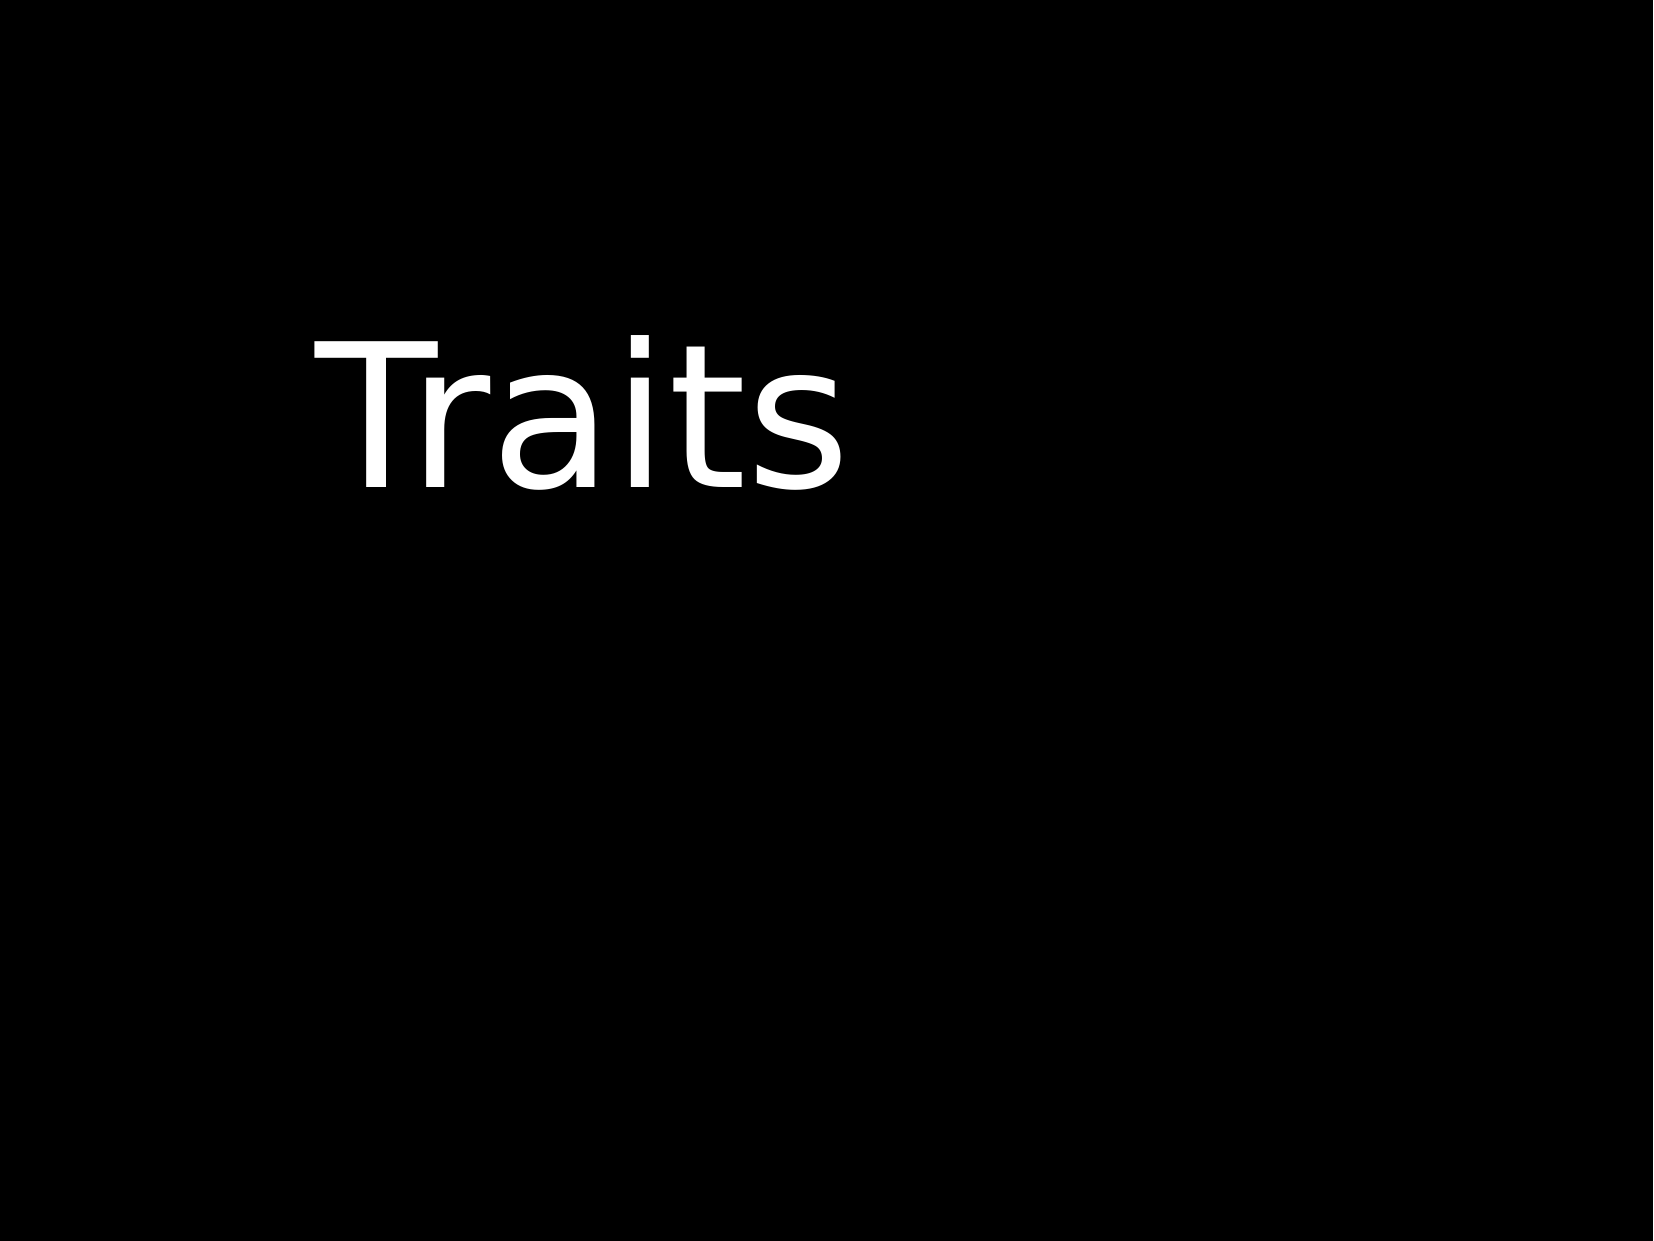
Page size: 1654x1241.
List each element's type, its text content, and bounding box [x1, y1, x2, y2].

text_box Traits [154, 294, 1012, 542]
